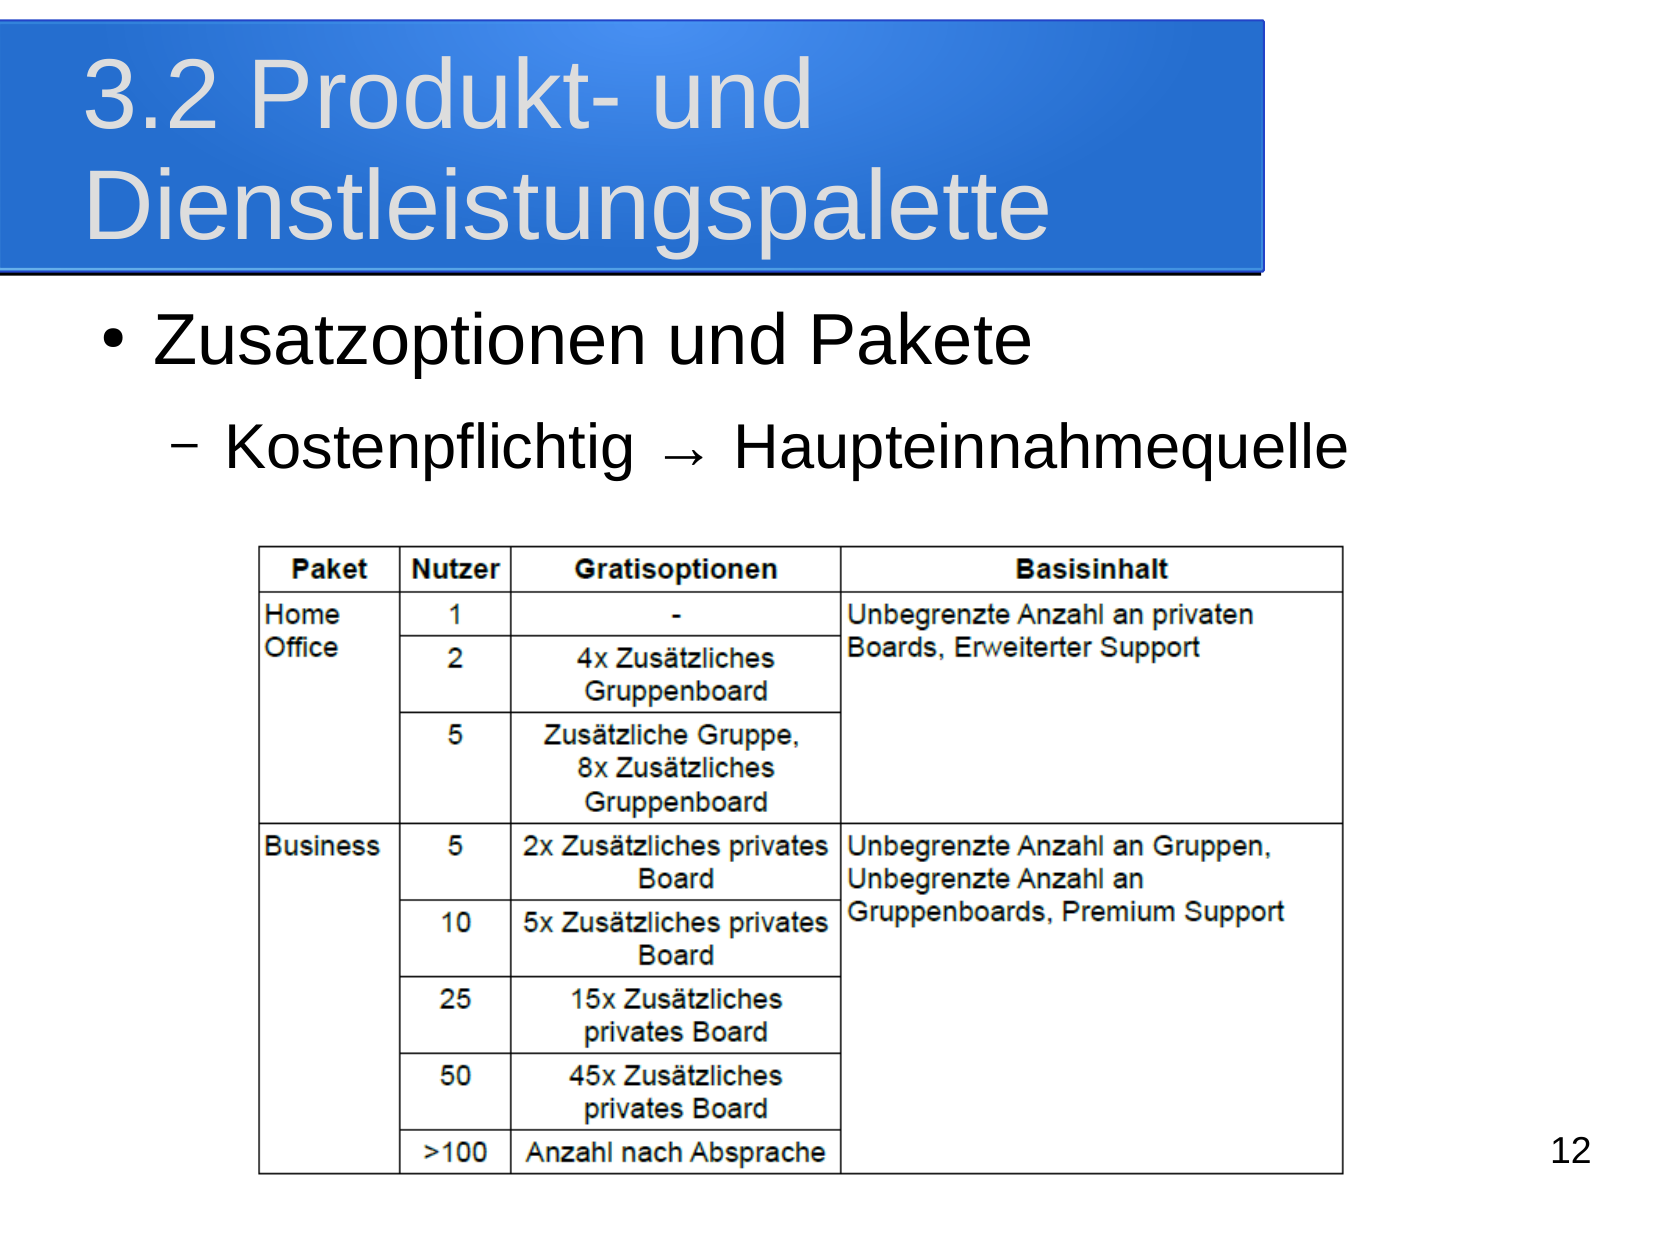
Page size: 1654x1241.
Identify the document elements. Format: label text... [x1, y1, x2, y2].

picture [257, 543, 1347, 1181]
title 3.2 Produkt- und Dienstleistungspalette [82, 38, 1235, 261]
text_box 12 [1535, 1122, 1654, 1194]
list Zusatzoptionen und Pakete Kostenpflichtig → Haupteinnahmequelle [82, 299, 1571, 1019]
